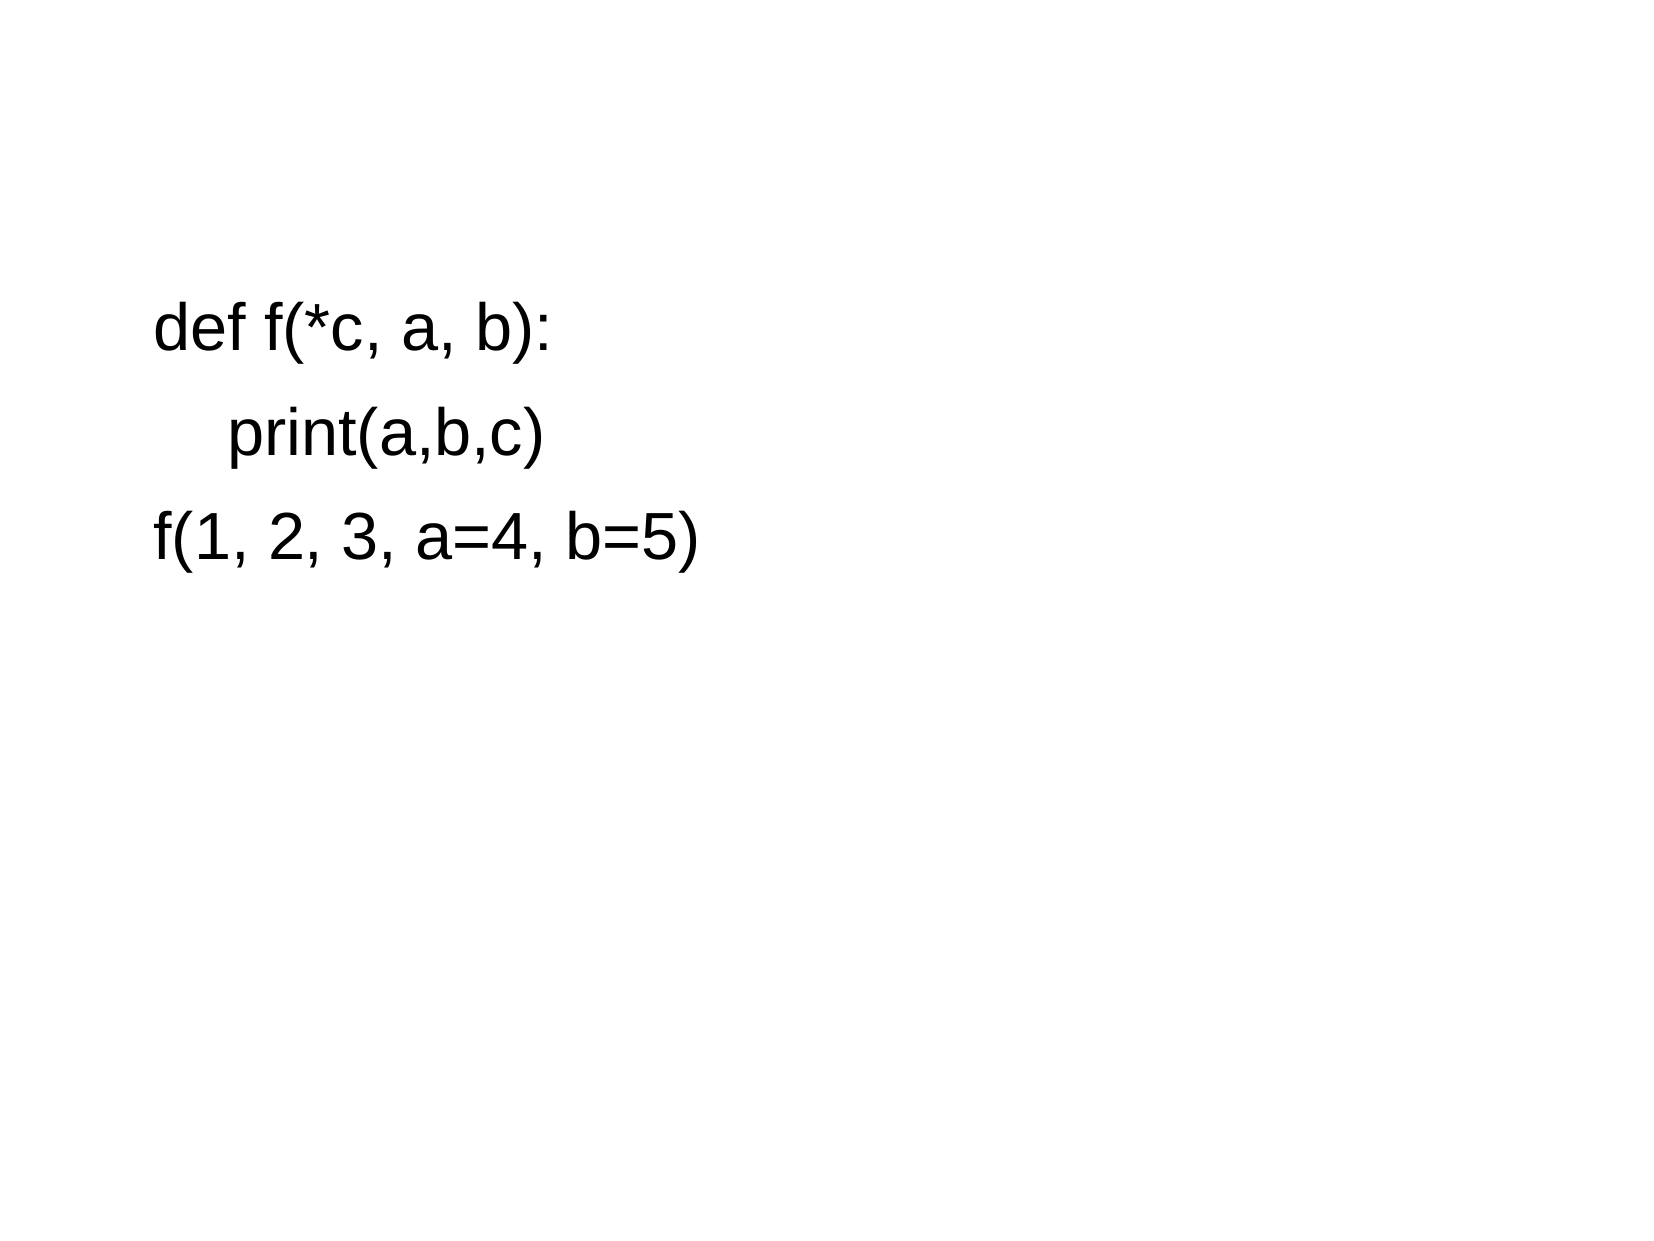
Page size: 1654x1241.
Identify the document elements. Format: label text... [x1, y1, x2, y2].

list def f(*c, a, b): print(a,b,c) f(1, 2, 3, a=4, b=5) [82, 290, 1571, 1010]
